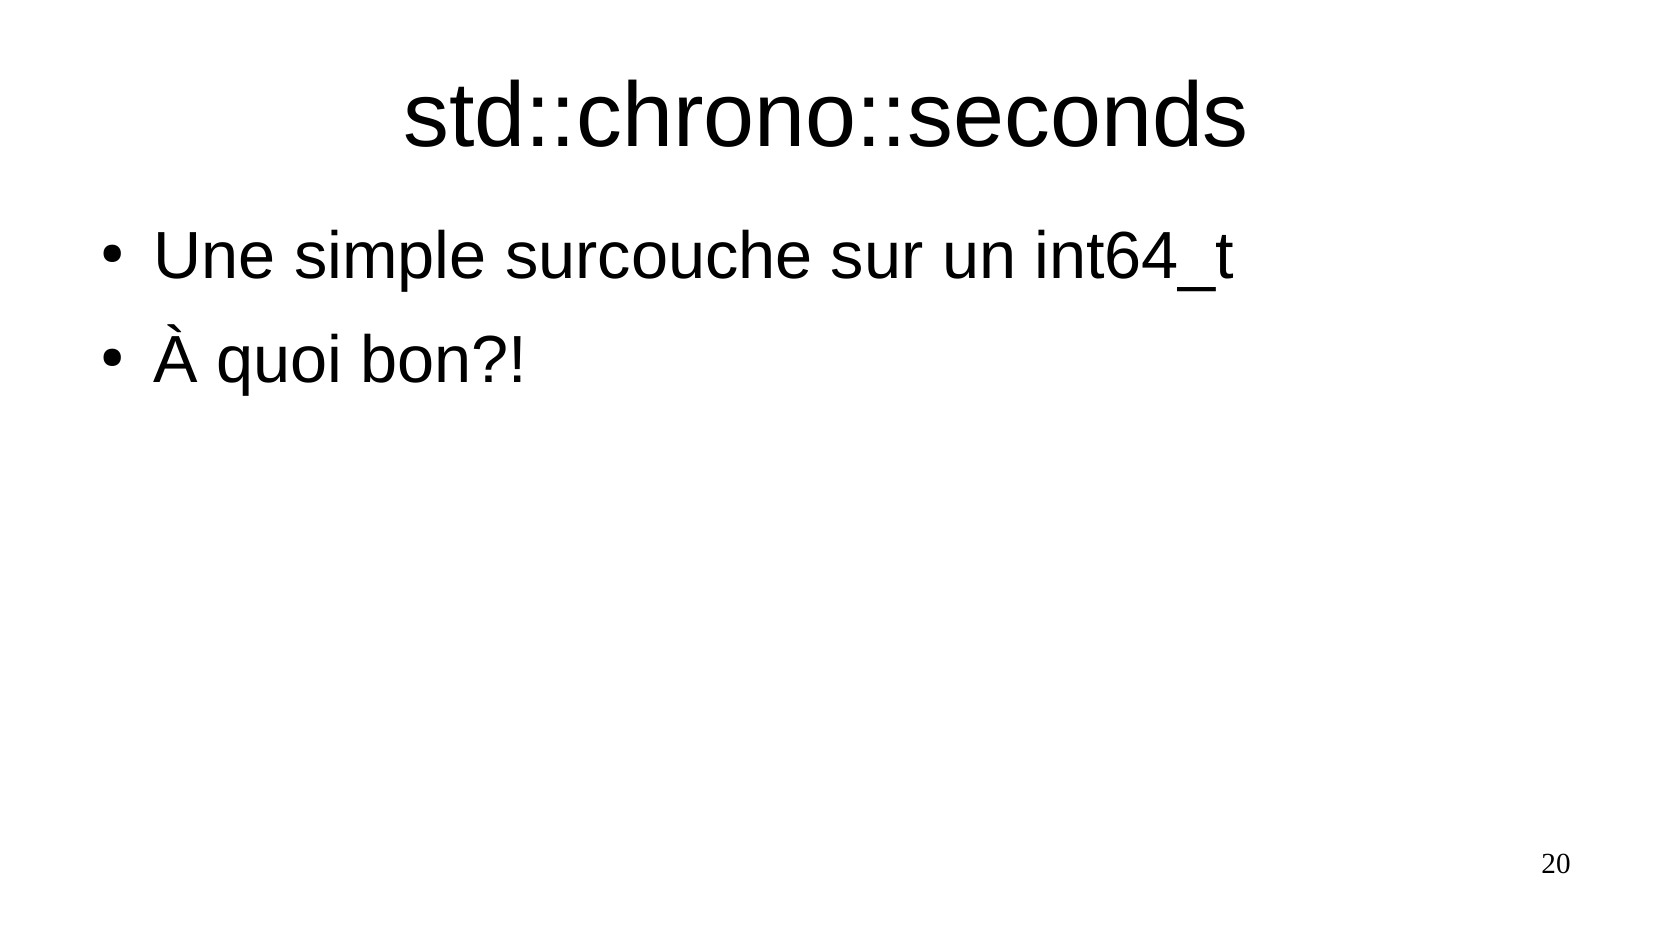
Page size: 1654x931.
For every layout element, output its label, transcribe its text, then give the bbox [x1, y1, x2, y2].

title std::chrono::seconds [82, 37, 1571, 193]
list Une simple surcouche sur un int64_t À quoi bon?! [82, 217, 1571, 758]
